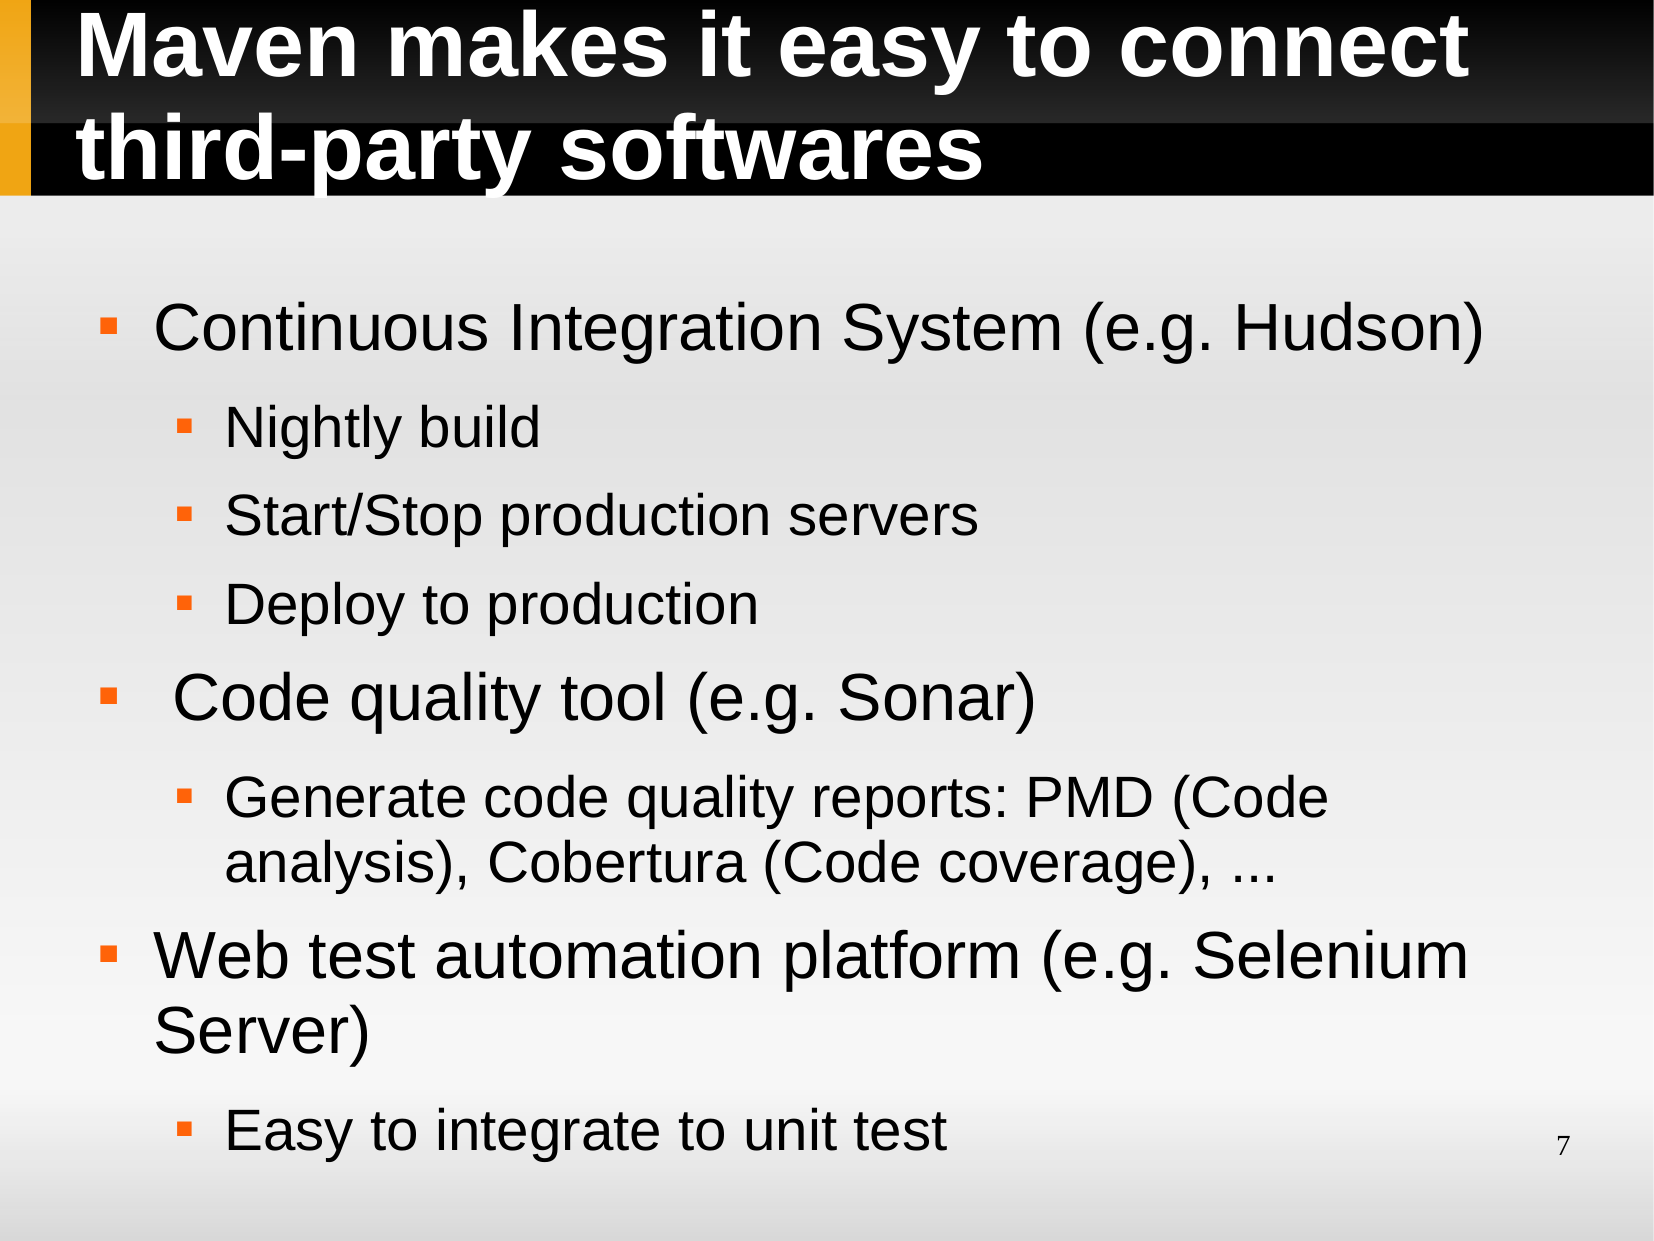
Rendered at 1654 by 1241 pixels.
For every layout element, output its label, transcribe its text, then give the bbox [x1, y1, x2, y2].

title Maven makes it easy to connect third-party softwares [75, 0, 1564, 199]
picture [0, 0, 1654, 1241]
list Continuous Integration System (e.g. Hudson) Nightly build Start/Stop production servers Deploy to production Code quality tool (e.g. Sonar) Generate code quality reports: PMD (Code analysis), Cobertura (Code coverage), ... Web test automation platform (e.g. Selenium Server) Easy to integrate to unit test [82, 290, 1571, 1163]
